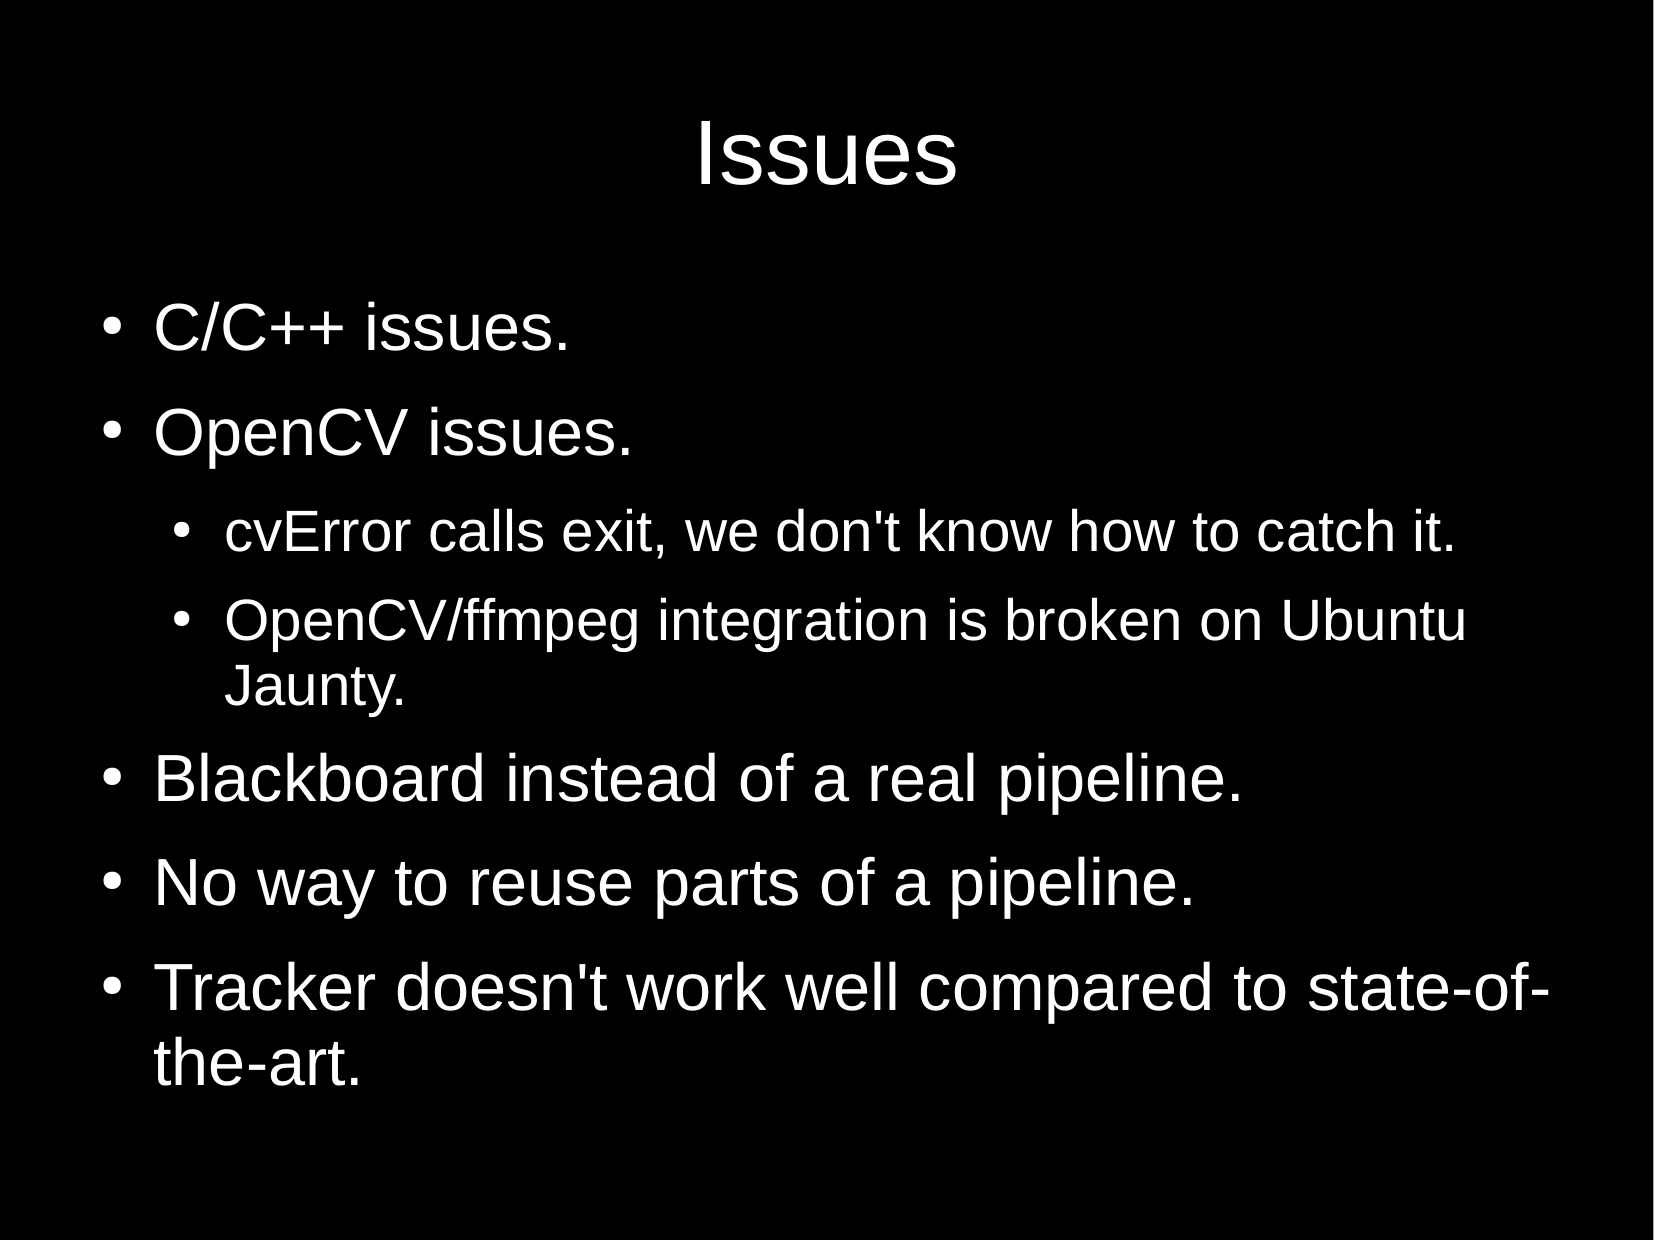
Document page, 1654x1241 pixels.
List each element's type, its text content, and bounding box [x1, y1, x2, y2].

title Issues [82, 49, 1571, 257]
list C/C++ issues. OpenCV issues. cvError calls exit, we don't know how to catch it. OpenCV/ffmpeg integration is broken on Ubuntu Jaunty. Blackboard instead of a real pipeline. No way to reuse parts of a pipeline. Tracker doesn't work well compared to state-of-the-art. [82, 290, 1571, 1109]
